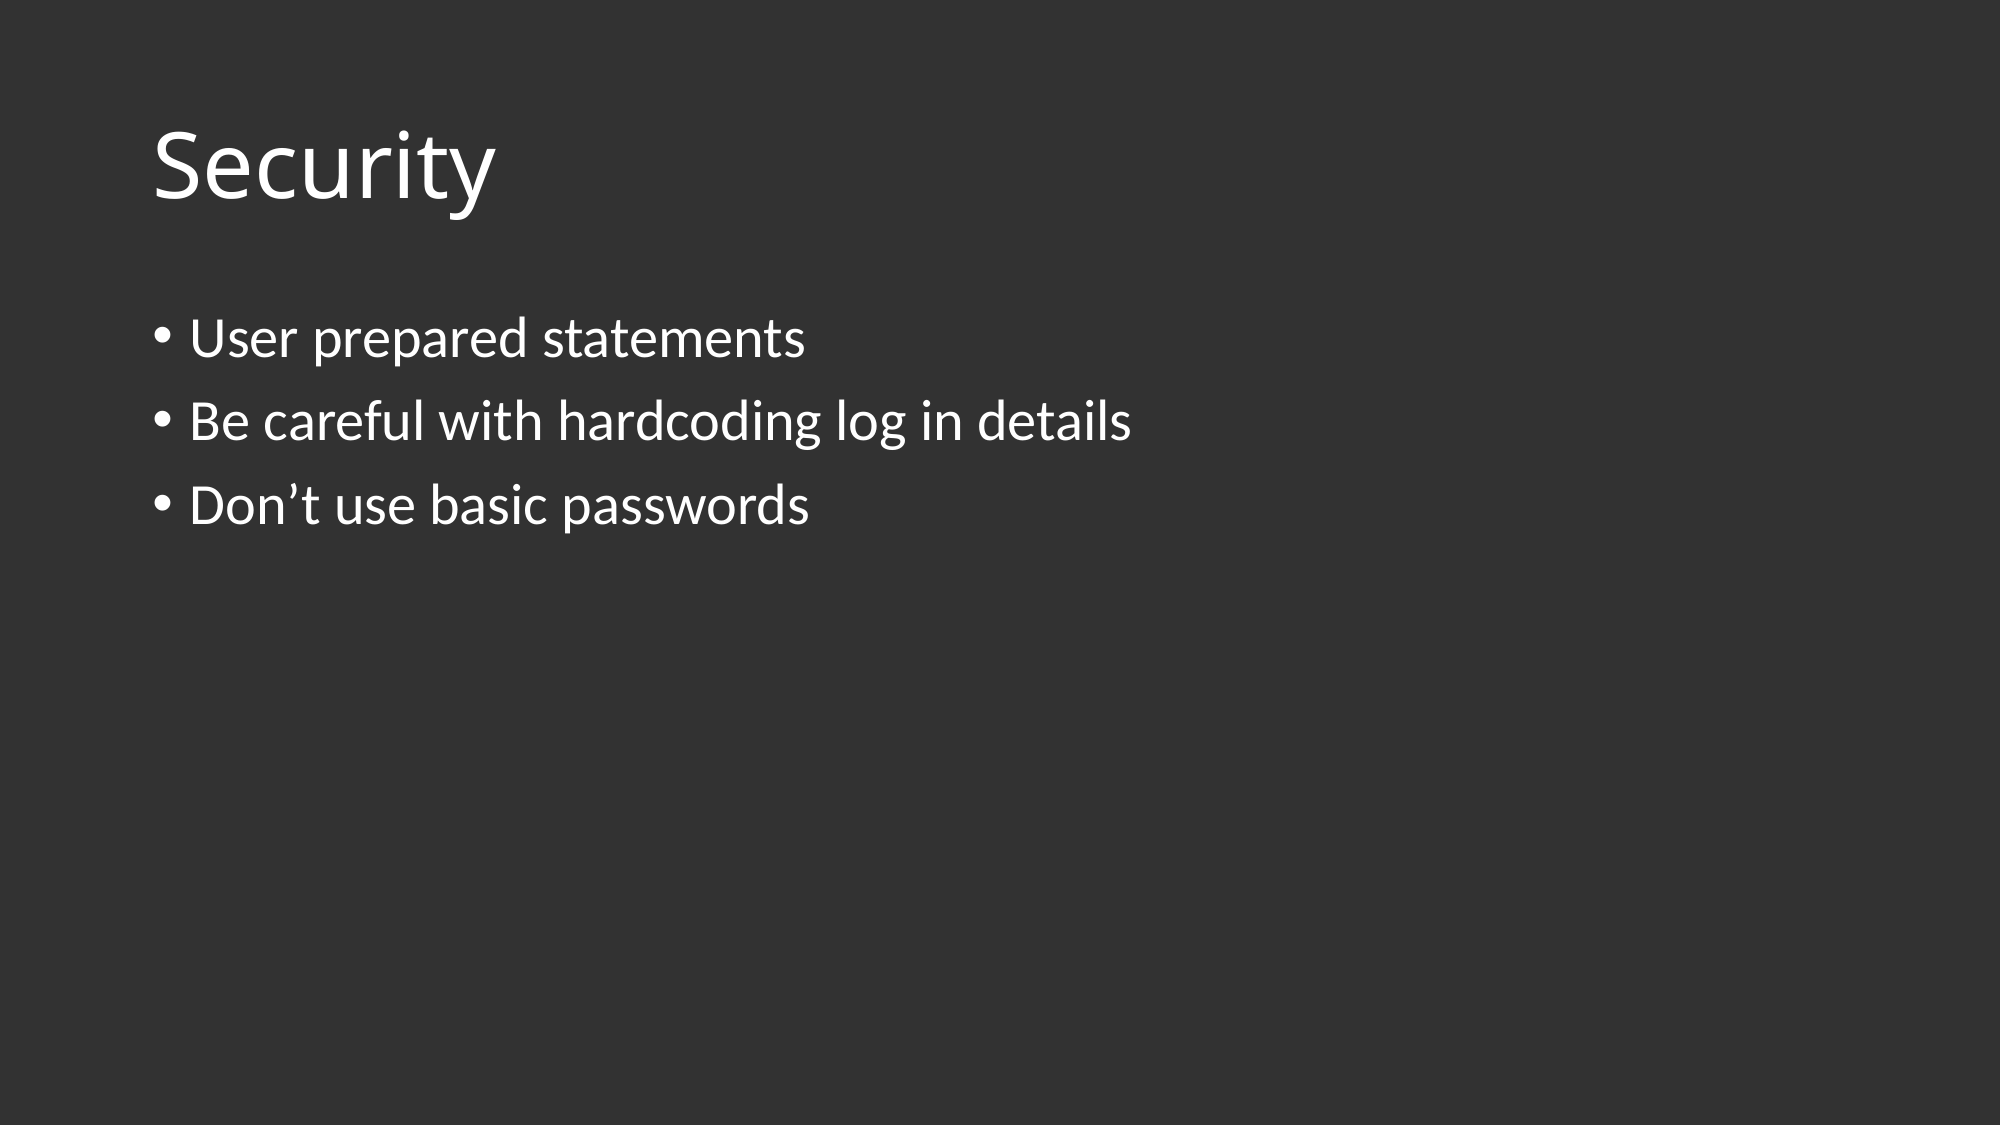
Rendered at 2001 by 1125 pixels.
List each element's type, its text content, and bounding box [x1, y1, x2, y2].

list User prepared statements Be careful with hardcoding log in details Don’t use basic passwords [137, 299, 1863, 1014]
title Security [137, 59, 1863, 278]
